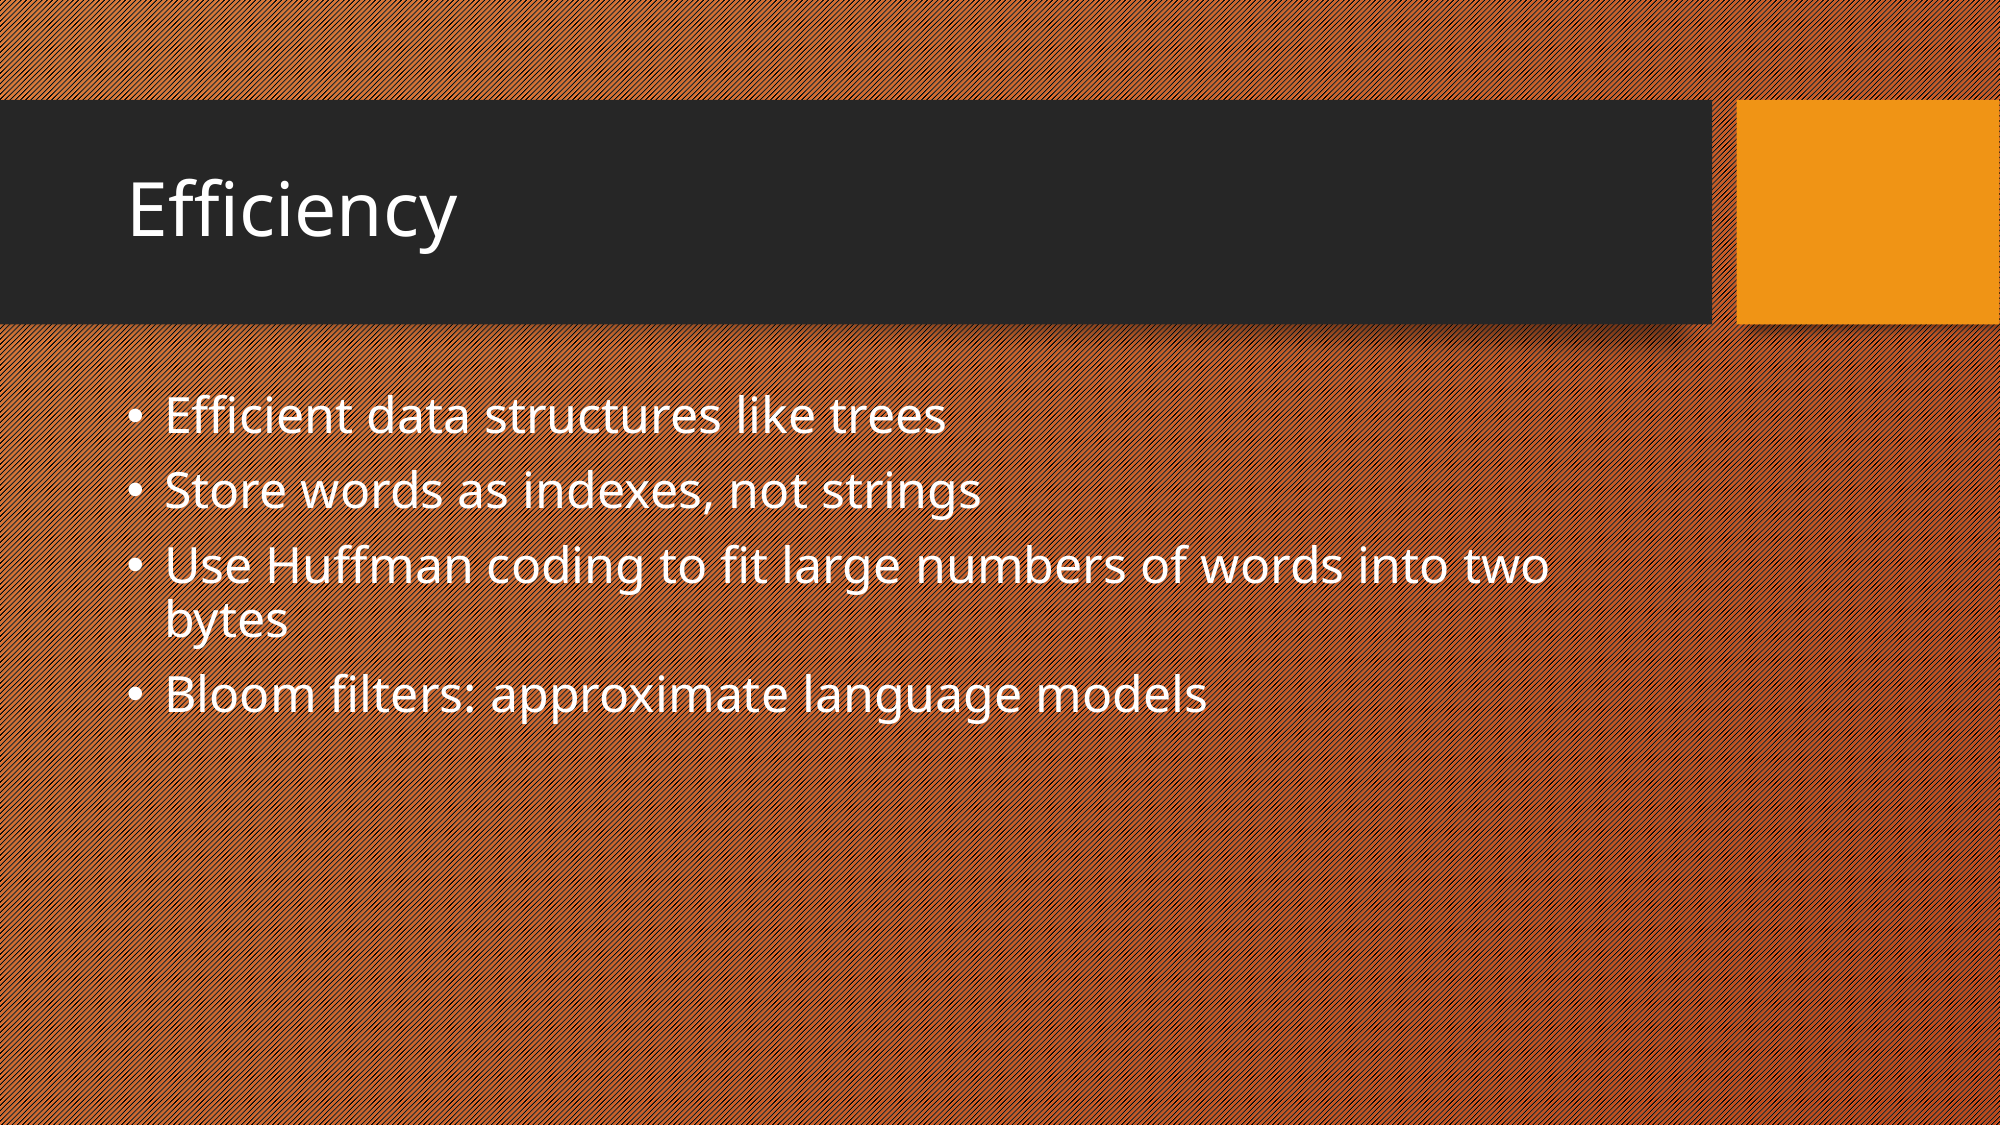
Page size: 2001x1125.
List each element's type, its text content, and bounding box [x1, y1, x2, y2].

picture [0, 0, 2000, 1125]
title Efficiency [111, 123, 1689, 301]
list Efficient data structures like trees Store words as indexes, not strings Use Huffman coding to fit large numbers of words into two bytes Bloom filters: approximate language models [111, 383, 1689, 974]
